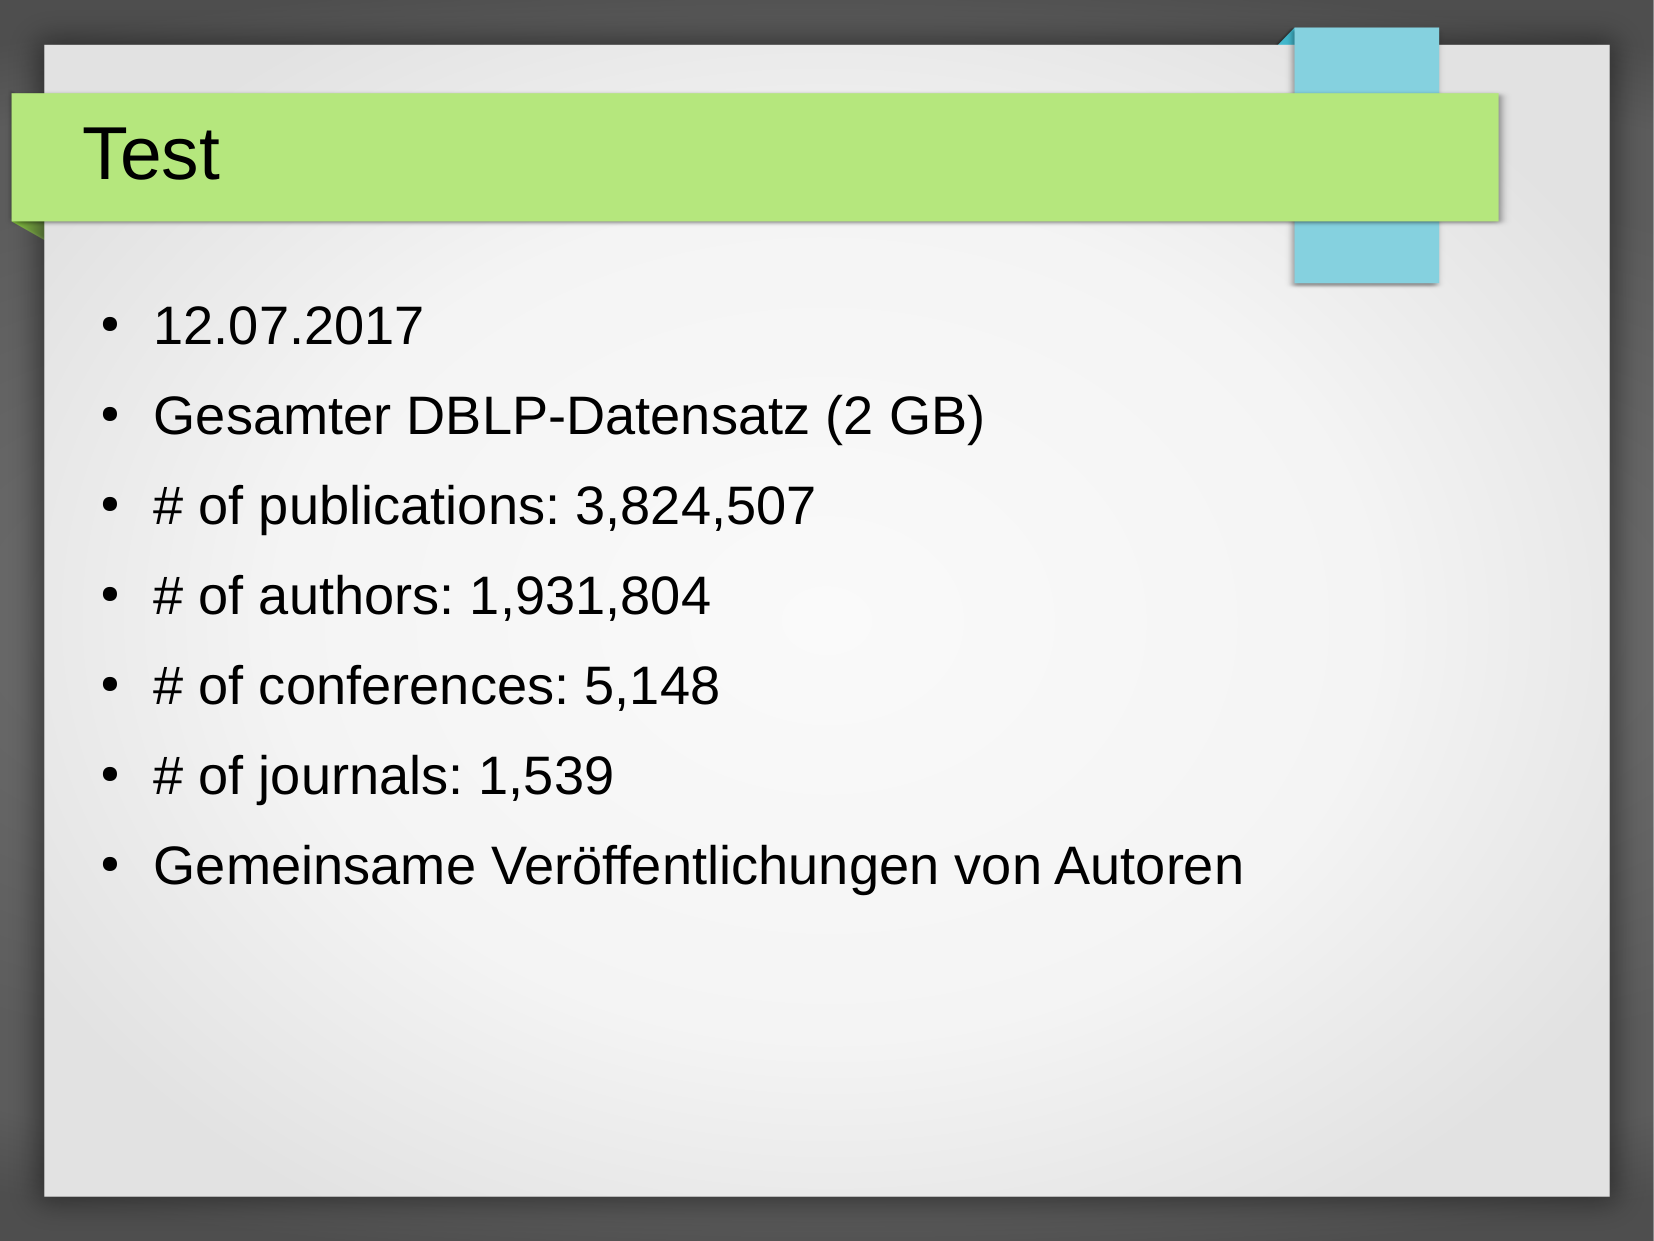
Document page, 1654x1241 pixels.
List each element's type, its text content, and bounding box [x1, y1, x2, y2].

picture [0, 0, 1654, 1241]
list 12.07.2017 Gesamter DBLP-Datensatz (2 GB) # of publications: 3,824,507 # of authors: 1,931,804 # of conferences: 5,148 # of journals: 1,539 Gemeinsame Veröffentlichungen von Autoren [82, 295, 1571, 1015]
title Test [82, 94, 1264, 213]
